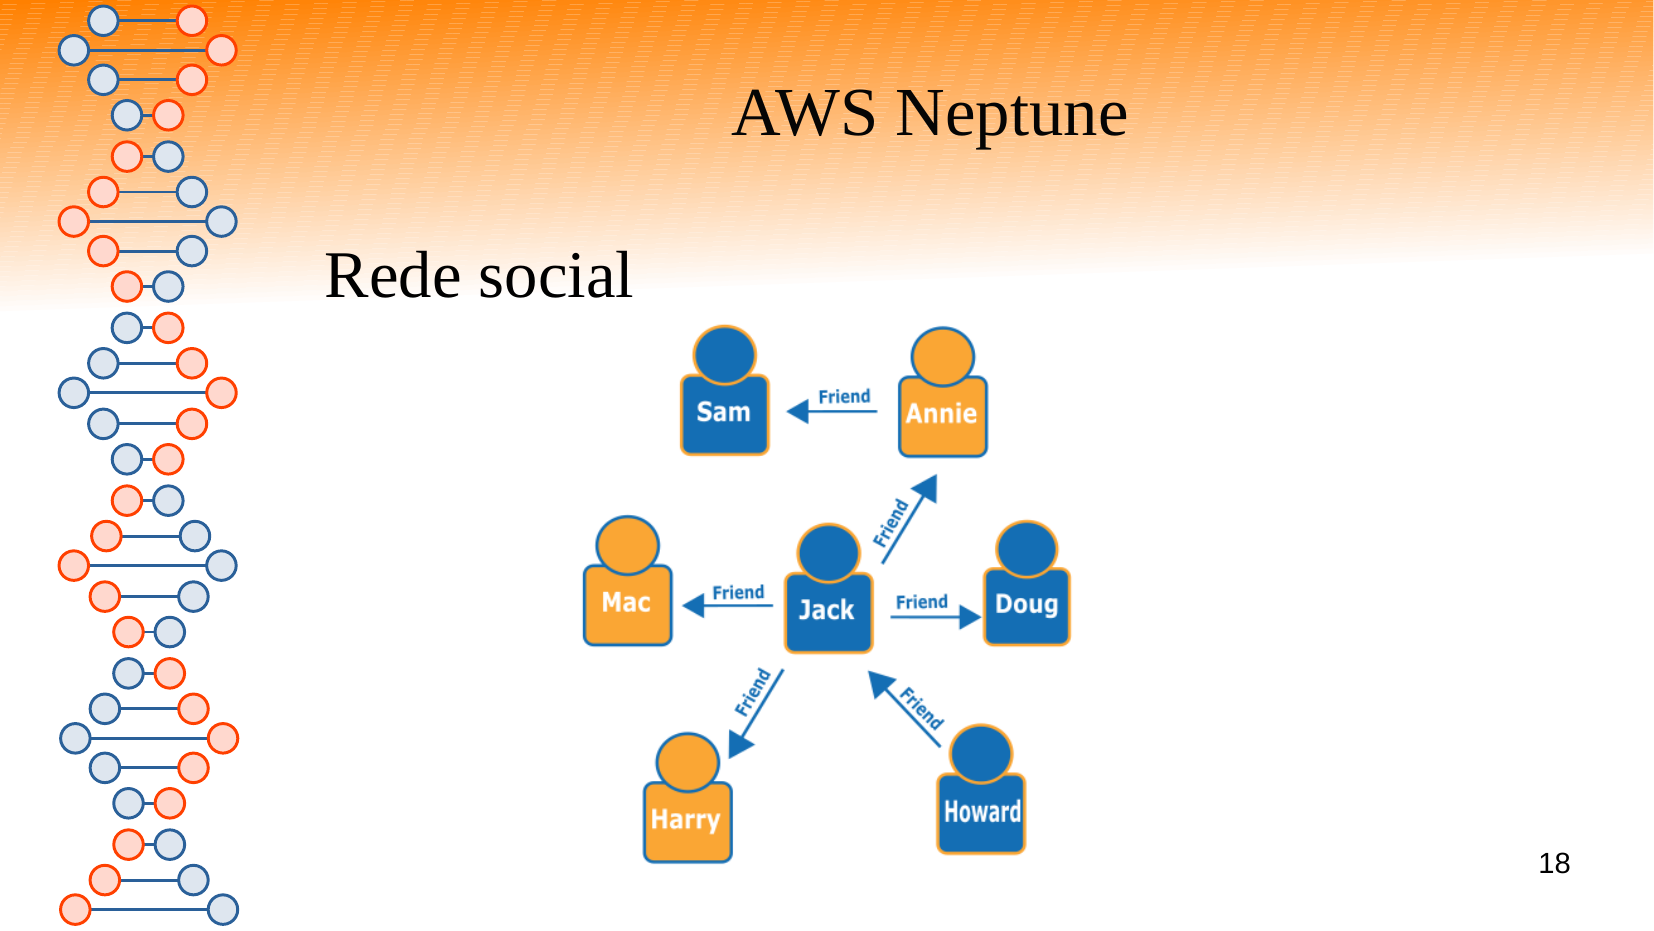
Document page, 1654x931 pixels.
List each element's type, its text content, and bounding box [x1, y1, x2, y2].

picture [578, 315, 1241, 875]
subtitle Rede social [265, 224, 1595, 325]
title AWS Neptune [265, 35, 1595, 189]
